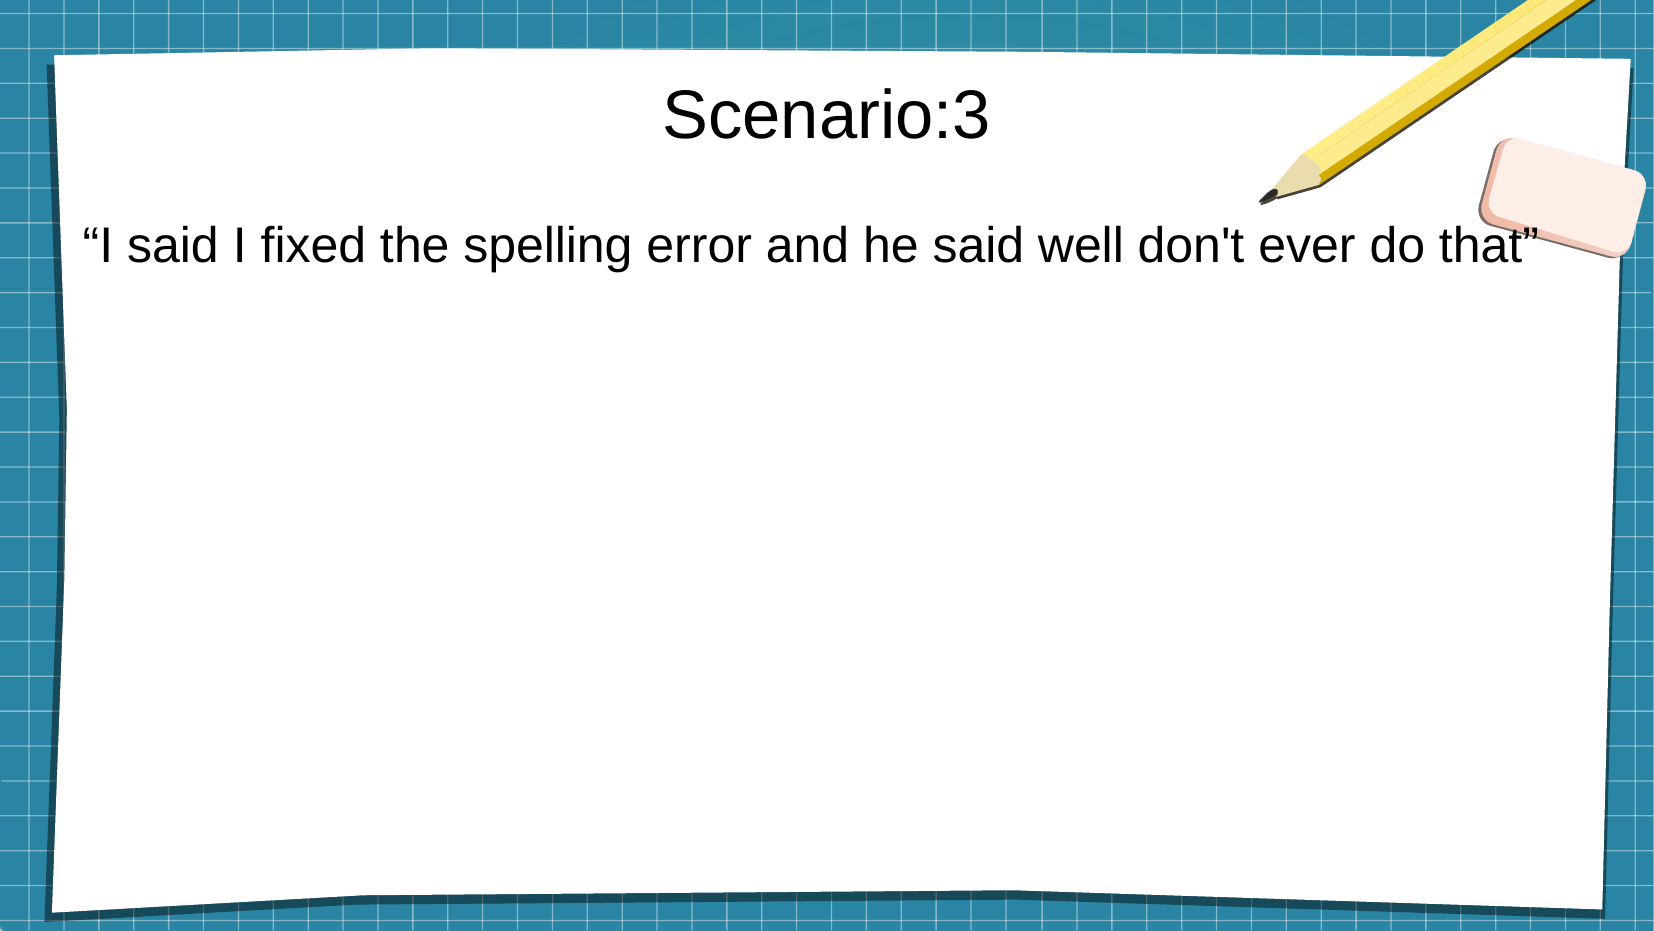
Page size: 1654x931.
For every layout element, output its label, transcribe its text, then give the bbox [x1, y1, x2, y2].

list “I said I fixed the spelling error and he said well don't ever do that” [82, 217, 1571, 758]
title Scenario:3 [82, 37, 1571, 193]
